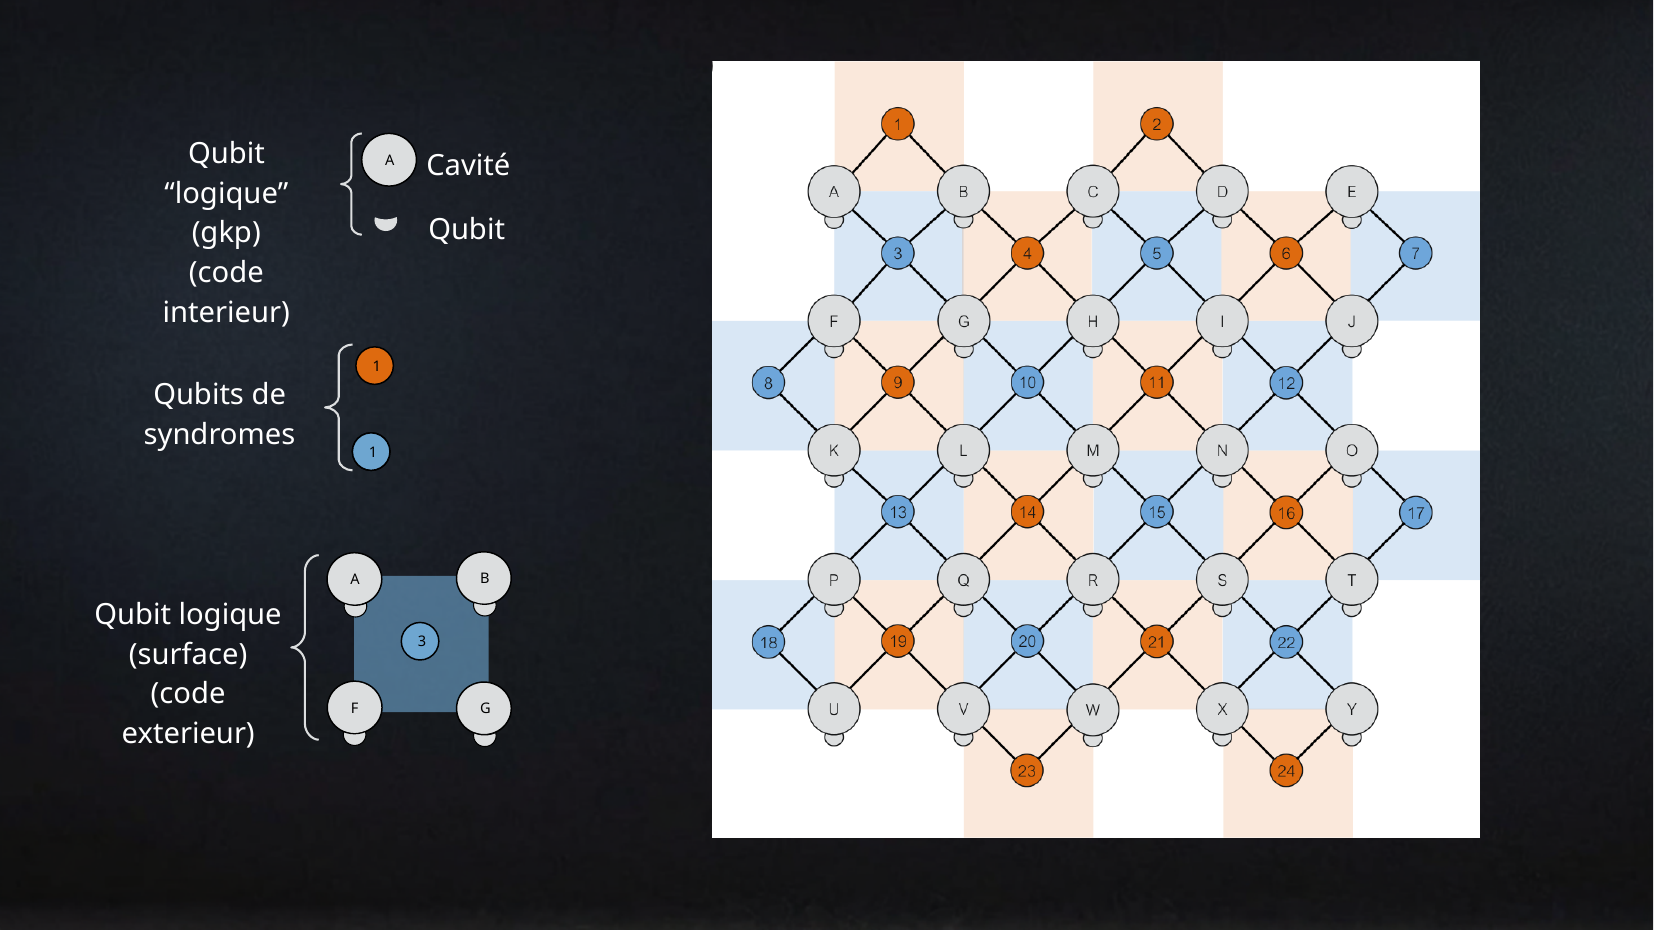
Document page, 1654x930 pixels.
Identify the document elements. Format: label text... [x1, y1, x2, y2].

text_box G [456, 682, 512, 734]
text_box F [327, 681, 383, 733]
picture [0, 0, 1654, 930]
text_box 1 [355, 346, 394, 385]
text_box [374, 217, 398, 232]
text_box 1 [352, 432, 390, 471]
text_box Qubit “logique” (gkp) (code interieur) [115, 124, 337, 252]
text_box [344, 575, 497, 713]
text_box Qubit [409, 200, 524, 251]
text_box 3 [401, 622, 439, 661]
text_box Qubit logique (surface) (code exterieur) [73, 585, 303, 713]
text_box Qubits de syndromes [109, 366, 331, 493]
text_box Cavité [411, 136, 526, 187]
text_box [343, 731, 366, 746]
text_box [473, 732, 497, 747]
text_box B [456, 551, 512, 604]
text_box A [361, 133, 411, 187]
text_box A [327, 552, 382, 605]
